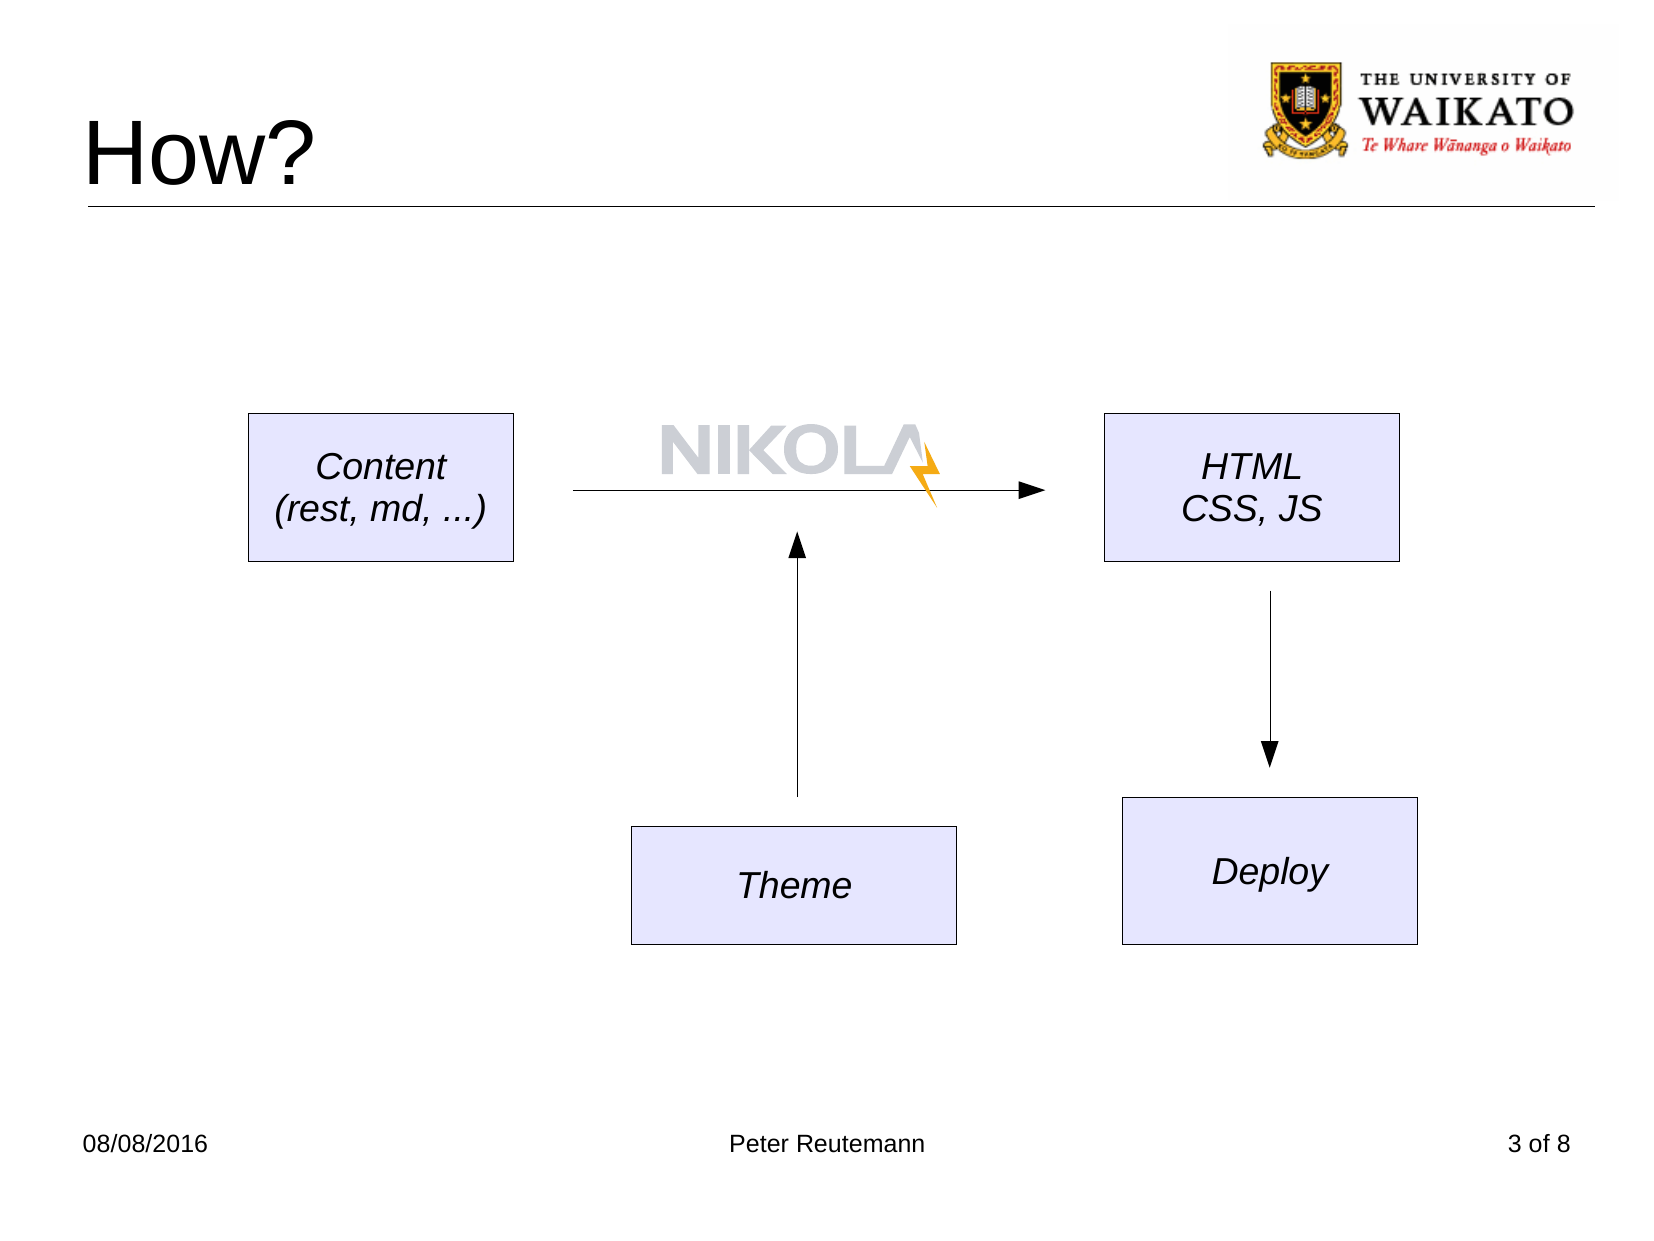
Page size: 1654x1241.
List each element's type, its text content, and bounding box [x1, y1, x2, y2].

text_box HTML CSS, JS [1104, 413, 1400, 562]
picture [1228, 24, 1619, 201]
text_box Theme [631, 826, 957, 945]
title How? [82, 49, 1571, 257]
text_box Deploy [1122, 797, 1418, 945]
text_box Content (rest, md, ...) [248, 413, 514, 562]
picture [661, 389, 940, 508]
